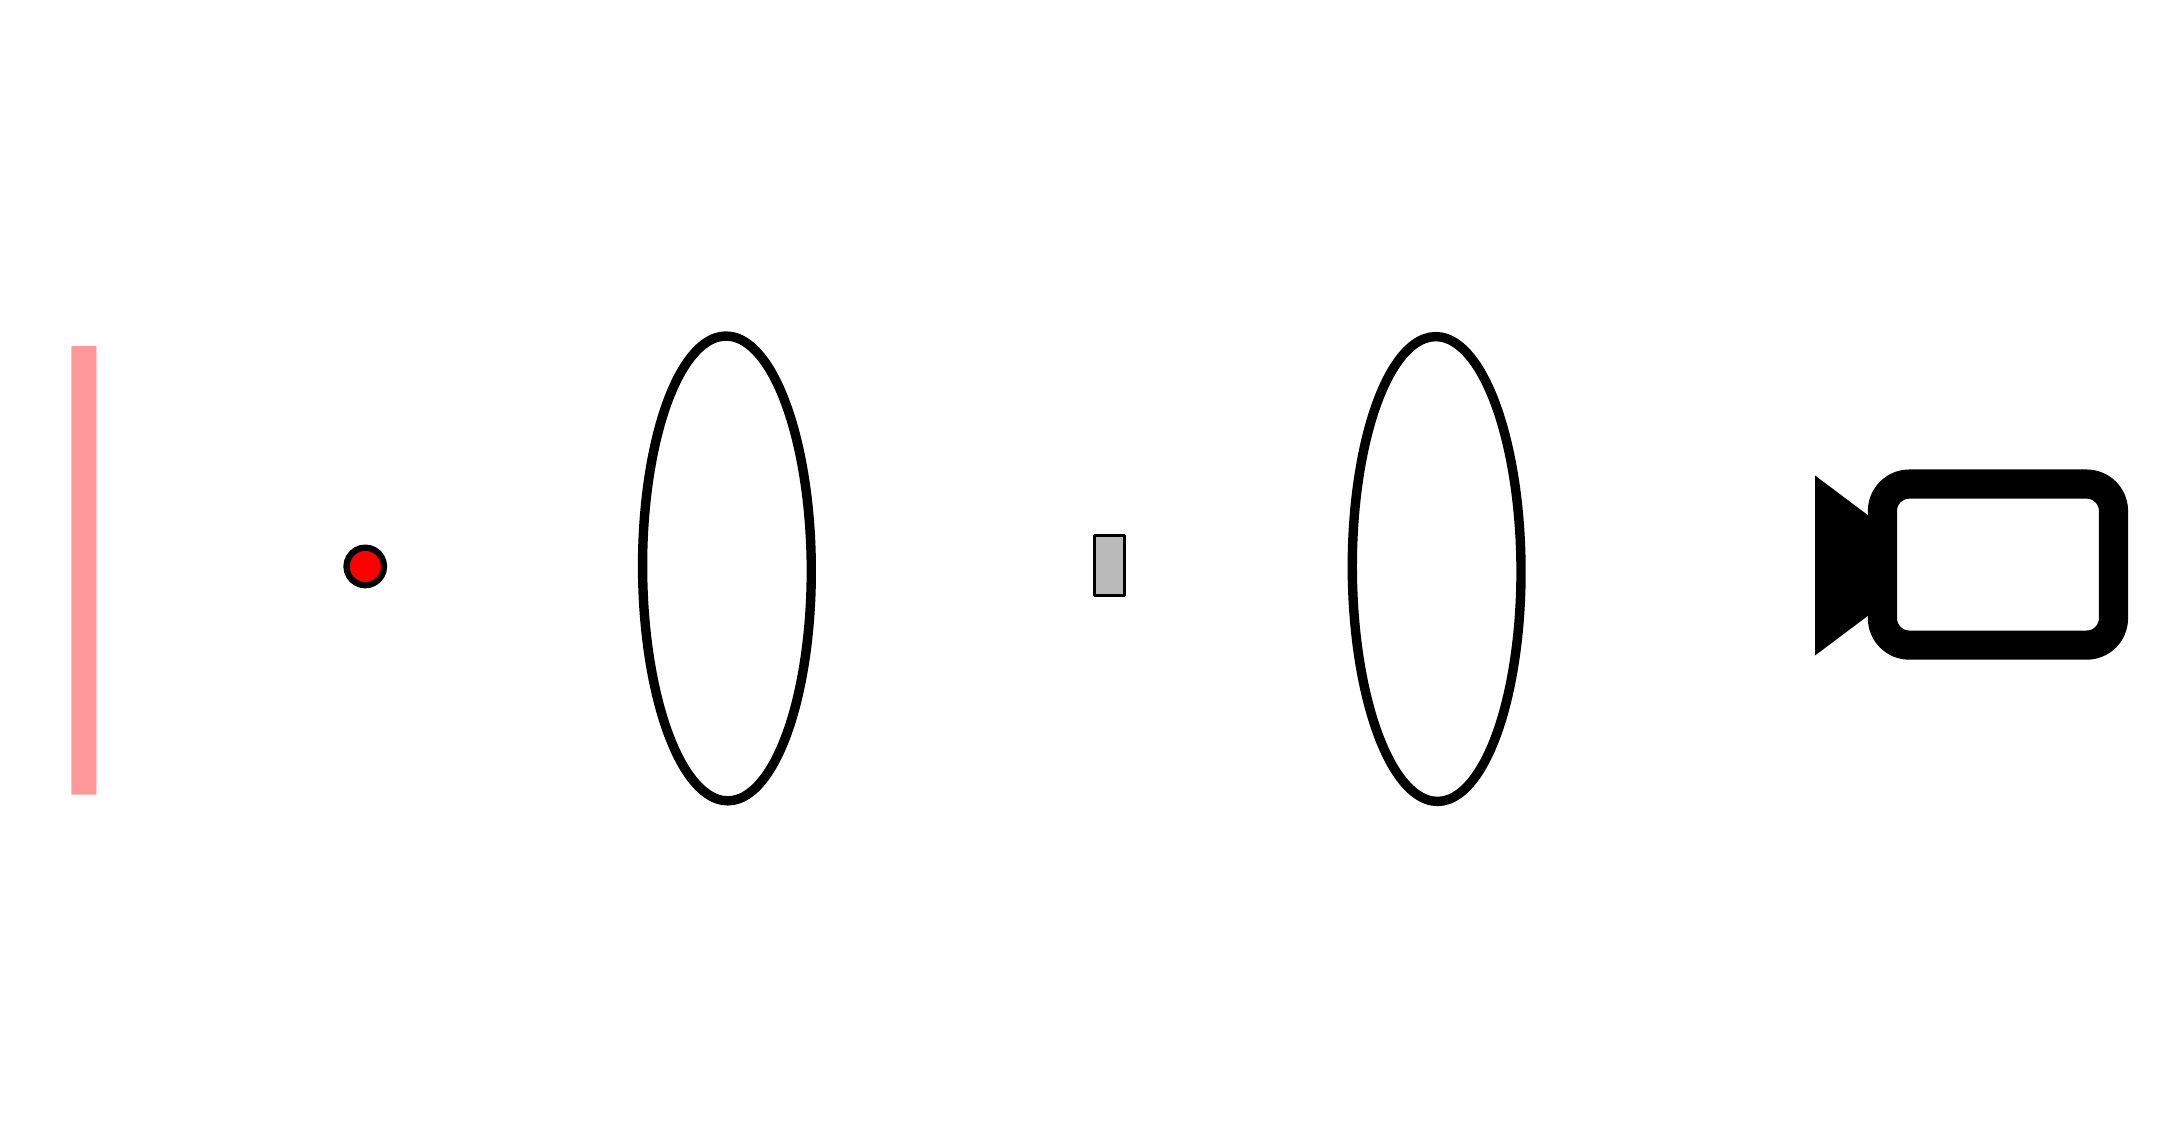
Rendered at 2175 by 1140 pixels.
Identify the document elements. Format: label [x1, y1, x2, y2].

text_box [1352, 336, 1522, 802]
text_box [1882, 484, 2114, 646]
text_box [642, 336, 812, 801]
text_box [1094, 535, 1125, 596]
text_box [1815, 475, 1876, 656]
text_box [346, 547, 385, 586]
